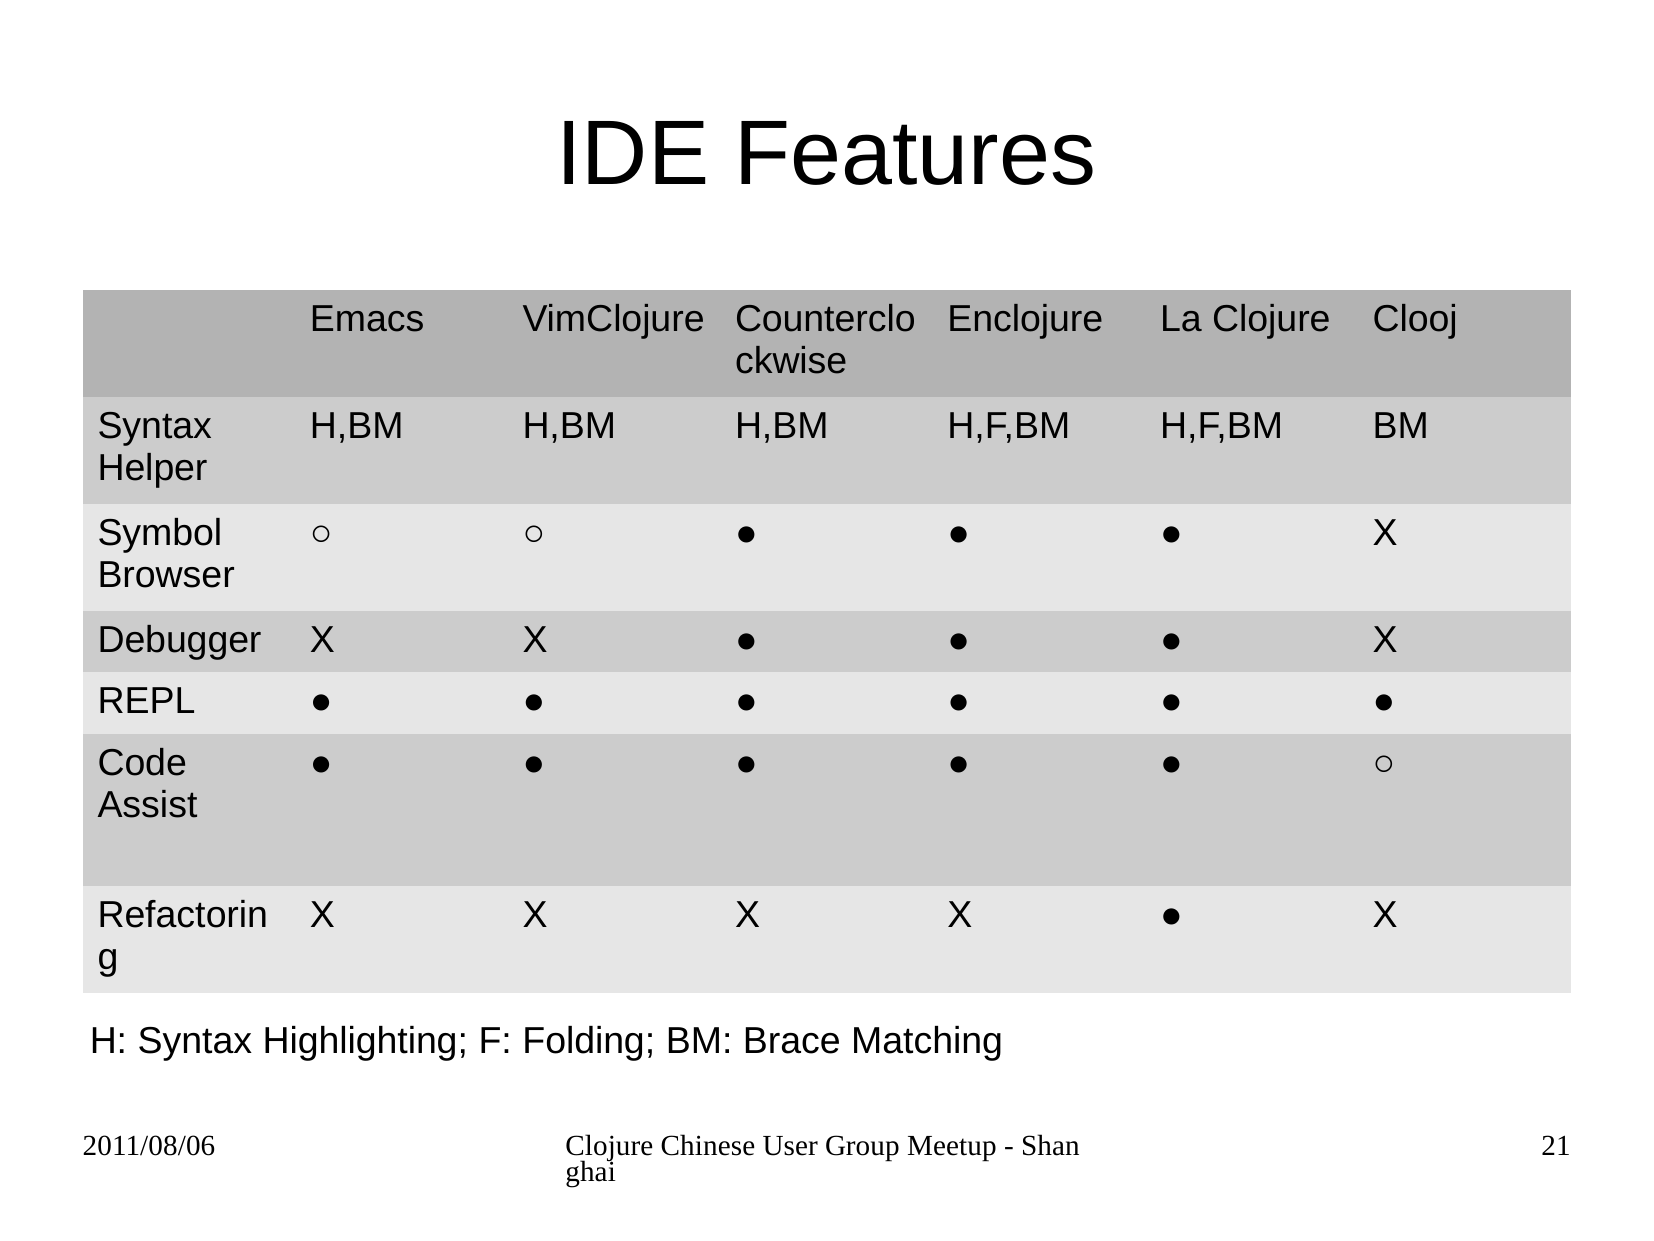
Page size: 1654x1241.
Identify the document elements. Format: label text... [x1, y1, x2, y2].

table_cell X [1358, 504, 1571, 611]
table_header Counterclockwise [720, 290, 933, 397]
table_cell X [720, 886, 933, 993]
table_header [83, 290, 295, 397]
table_cell X [295, 611, 508, 672]
table_cell Symbol Browser [83, 504, 295, 611]
table_cell H,BM [720, 397, 933, 504]
table_cell ○ [295, 504, 508, 611]
table_cell ● [1145, 504, 1358, 611]
table_cell X [295, 886, 508, 993]
table_cell ○ [508, 504, 720, 611]
table_cell X [508, 886, 720, 993]
table_cell BM [1358, 397, 1571, 504]
table_header Enclojure [933, 290, 1145, 397]
table_cell ● [295, 734, 508, 886]
table_cell Debugger [83, 611, 295, 672]
table_cell ● [508, 734, 720, 886]
table_cell REPL [83, 672, 295, 734]
table_cell ● [933, 504, 1145, 611]
table_header La Clojure [1145, 290, 1358, 397]
table_cell X [508, 611, 720, 672]
table_cell X [1358, 611, 1571, 672]
table_cell Refactoring [83, 886, 295, 993]
table_cell ● [720, 611, 933, 672]
table_cell ● [1358, 672, 1571, 734]
table_header Emacs [295, 290, 508, 397]
table_cell H,BM [508, 397, 720, 504]
table_cell ● [1145, 611, 1358, 672]
table_cell ● [933, 672, 1145, 734]
table_cell H,F,BM [933, 397, 1145, 504]
table_cell ● [720, 504, 933, 611]
title IDE Features [82, 49, 1571, 257]
table_cell ● [1145, 886, 1358, 993]
table_cell ● [720, 734, 933, 886]
table_cell ○ [1358, 734, 1571, 886]
table_cell ● [933, 734, 1145, 886]
table_cell H,F,BM [1145, 397, 1358, 504]
table_cell ● [508, 672, 720, 734]
table_cell Syntax Helper [83, 397, 295, 504]
text_box H: Syntax Highlighting; F: Folding; BM: Brace Matching [75, 1012, 1017, 1070]
table_cell X [933, 886, 1145, 993]
table_header VimClojure [508, 290, 720, 397]
table_cell ● [720, 672, 933, 734]
table_cell X [1358, 886, 1571, 993]
table_cell ● [933, 611, 1145, 672]
table_cell ● [295, 672, 508, 734]
table_header Clooj [1358, 290, 1571, 397]
table_cell H,BM [295, 397, 508, 504]
table_cell Code Assist [83, 734, 295, 886]
table_cell ● [1145, 672, 1358, 734]
table_cell ● [1145, 734, 1358, 886]
